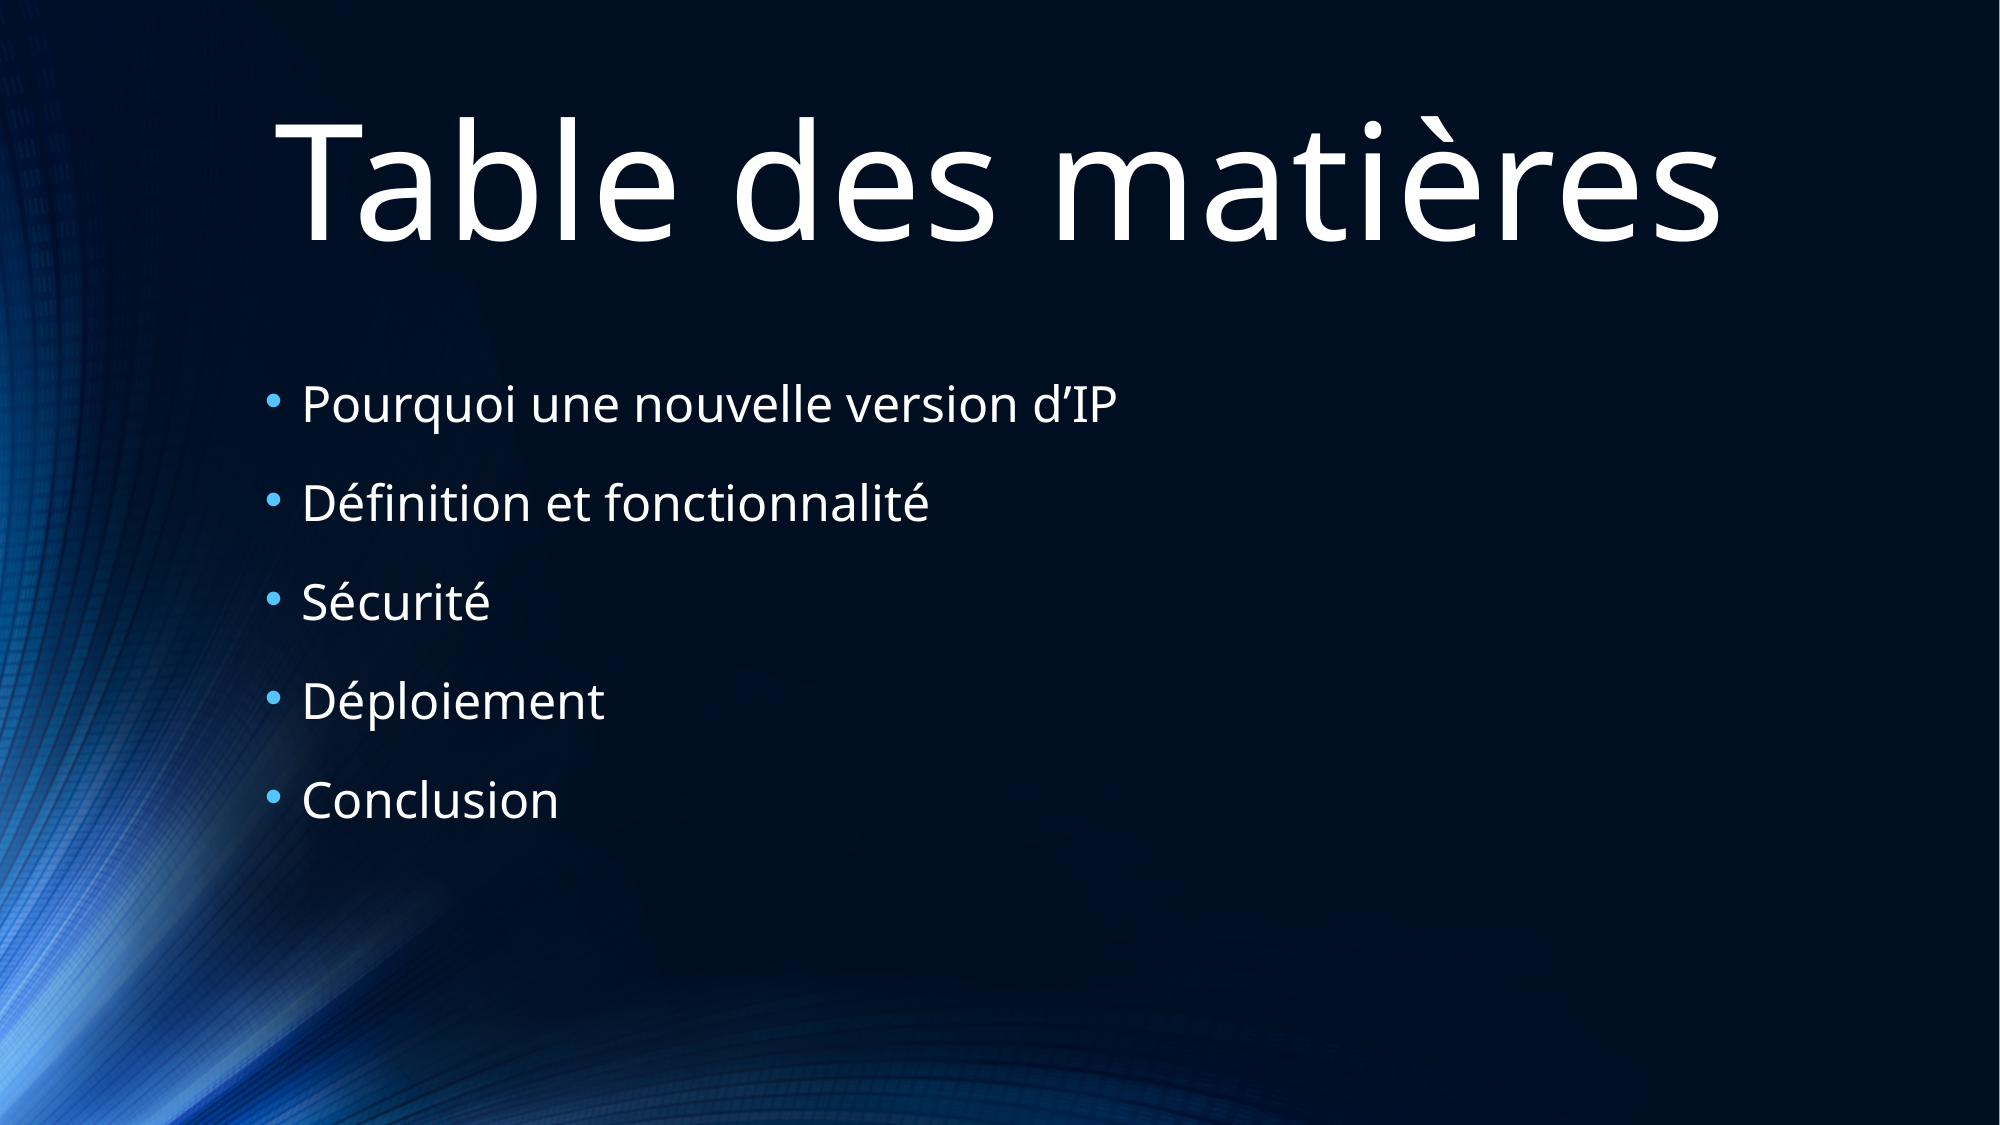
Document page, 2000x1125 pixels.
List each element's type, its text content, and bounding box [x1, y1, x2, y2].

list Pourquoi une nouvelle version d’IP Définition et fonctionnalité Sécurité Déploiement Conclusion [249, 365, 1749, 1041]
title Table des matières [251, 62, 1752, 288]
